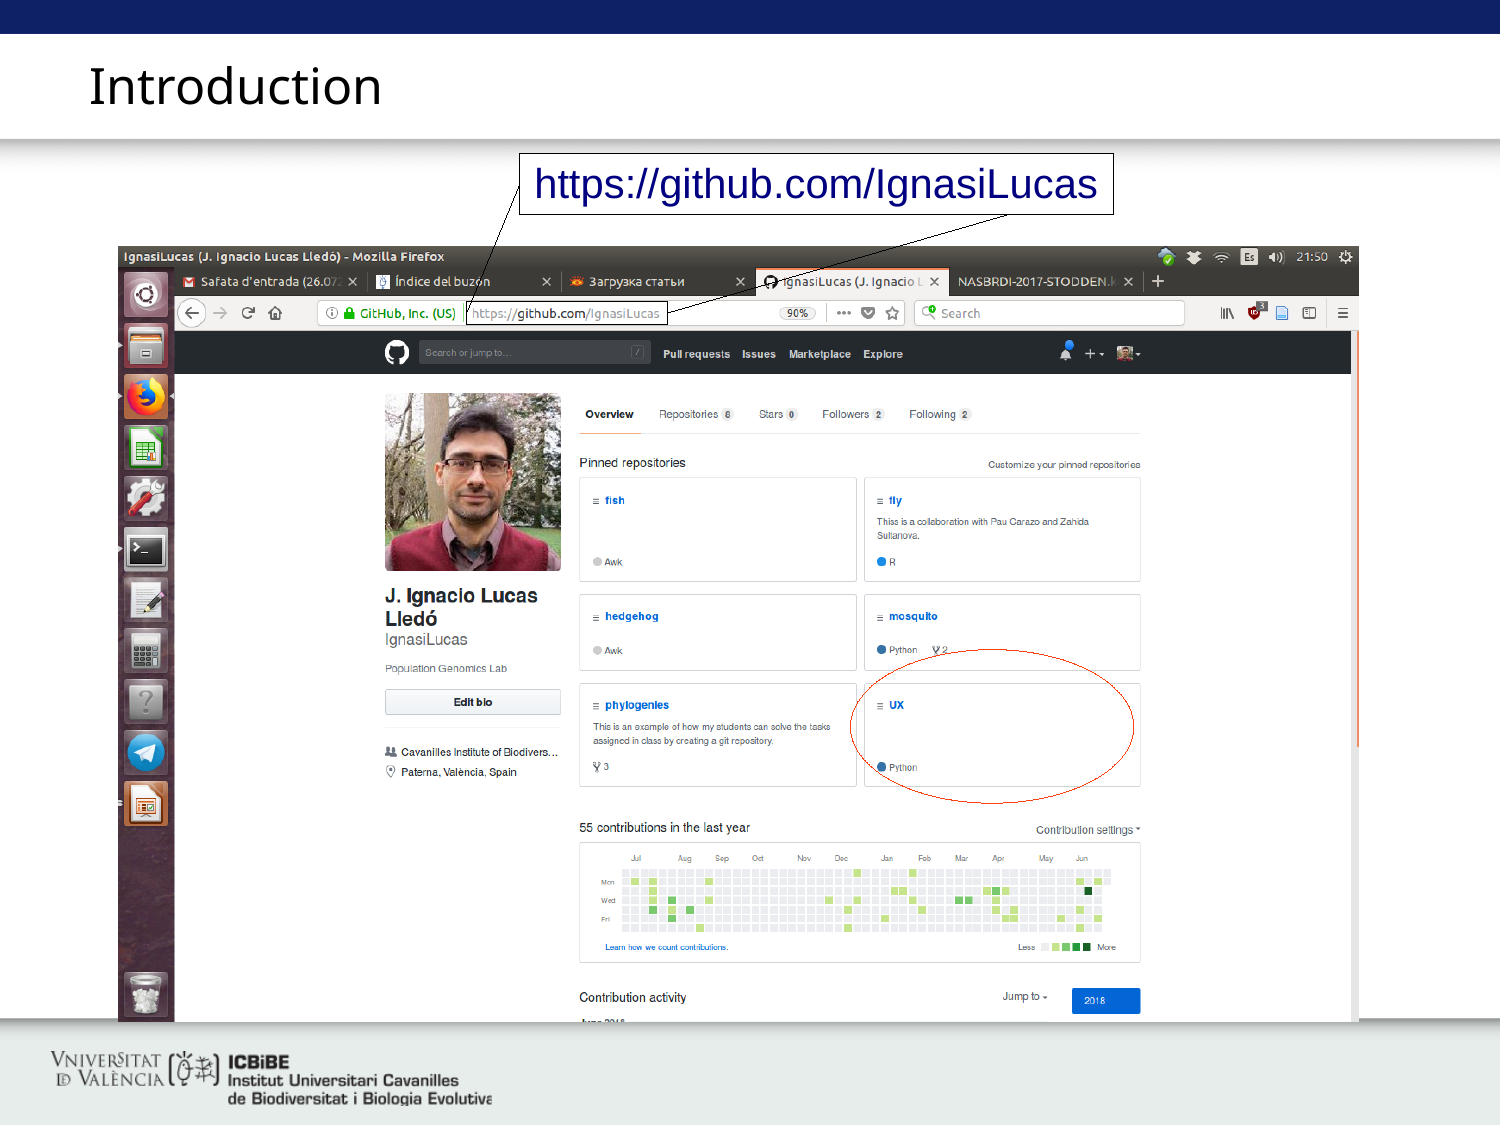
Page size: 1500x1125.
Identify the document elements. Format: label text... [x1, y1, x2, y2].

list Introduction [75, 47, 825, 110]
text_box https://github.com/IgnasiLucas [519, 153, 1114, 215]
picture [0, 0, 1500, 214]
picture [0, 246, 1500, 1125]
